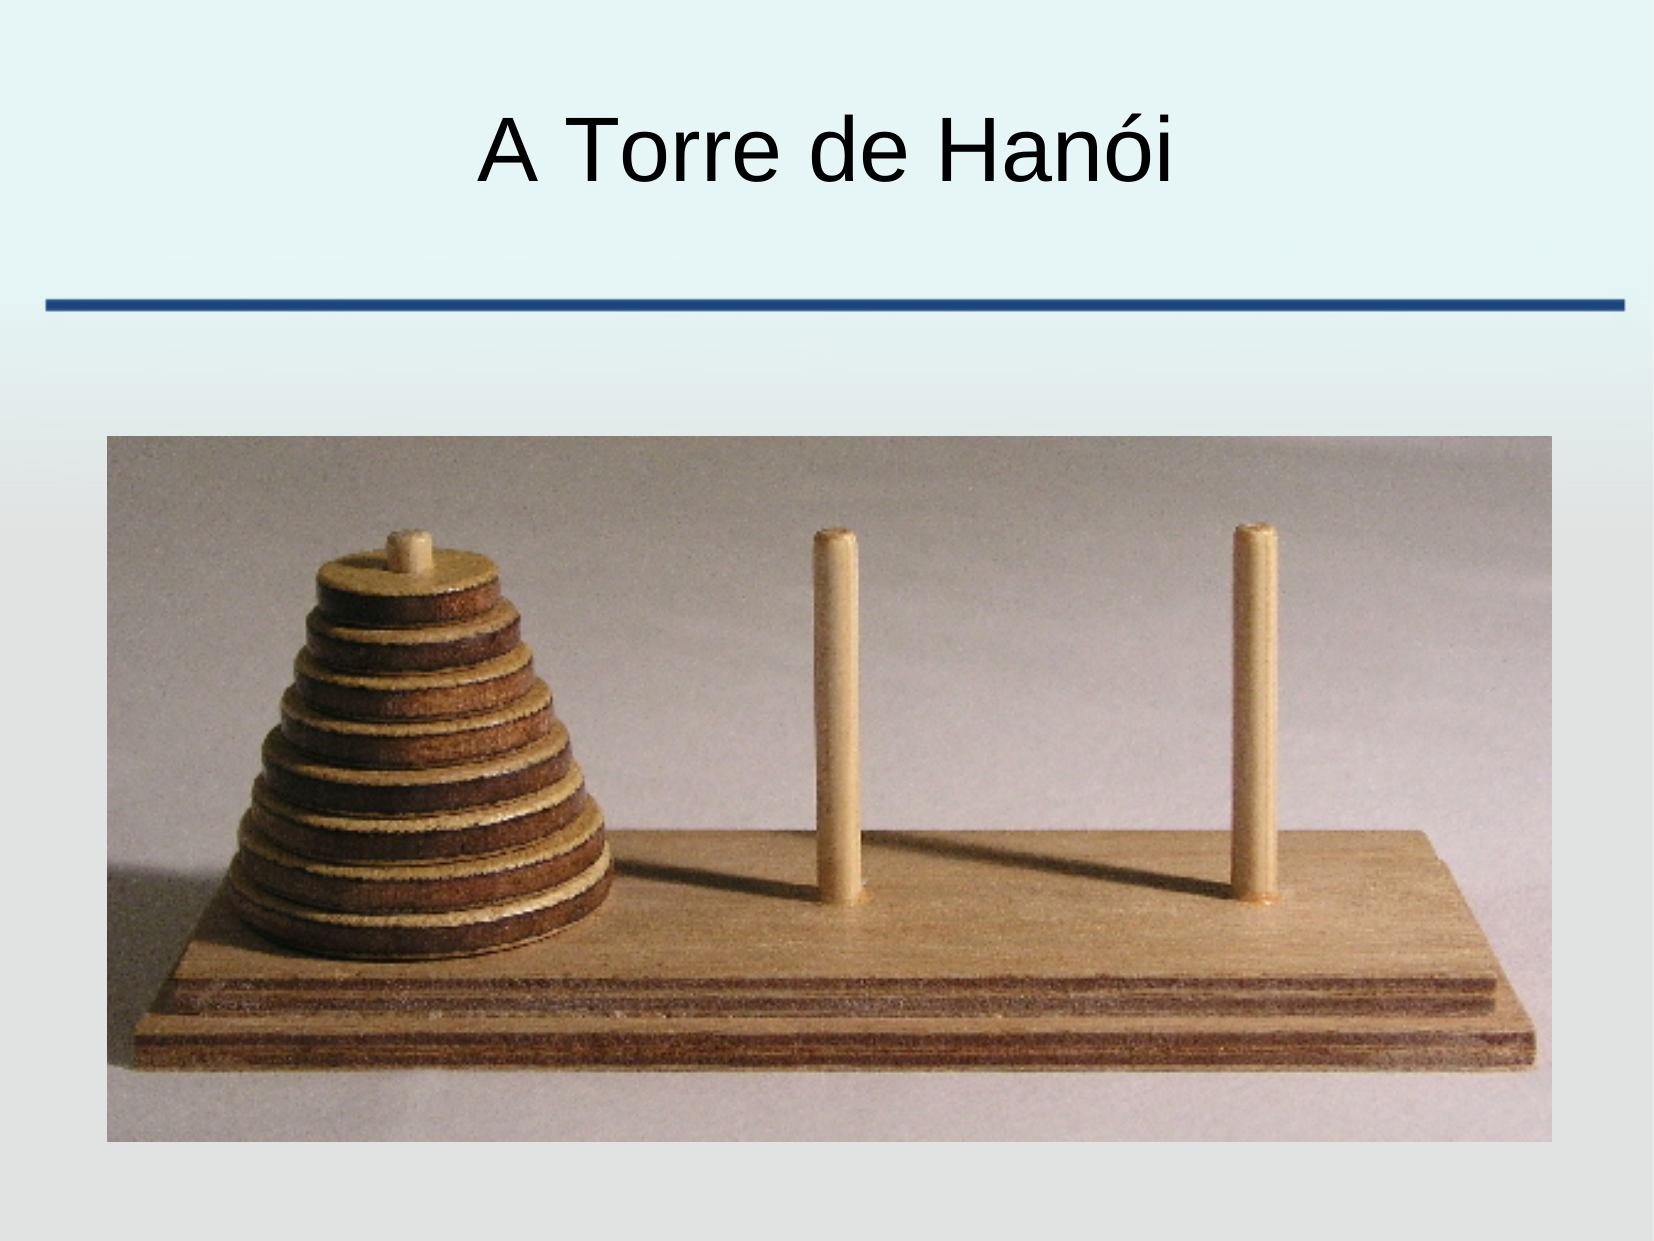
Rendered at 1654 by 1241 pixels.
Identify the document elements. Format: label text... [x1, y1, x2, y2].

picture [0, 0, 1654, 1241]
title A Torre de Hanói [29, 56, 1625, 249]
